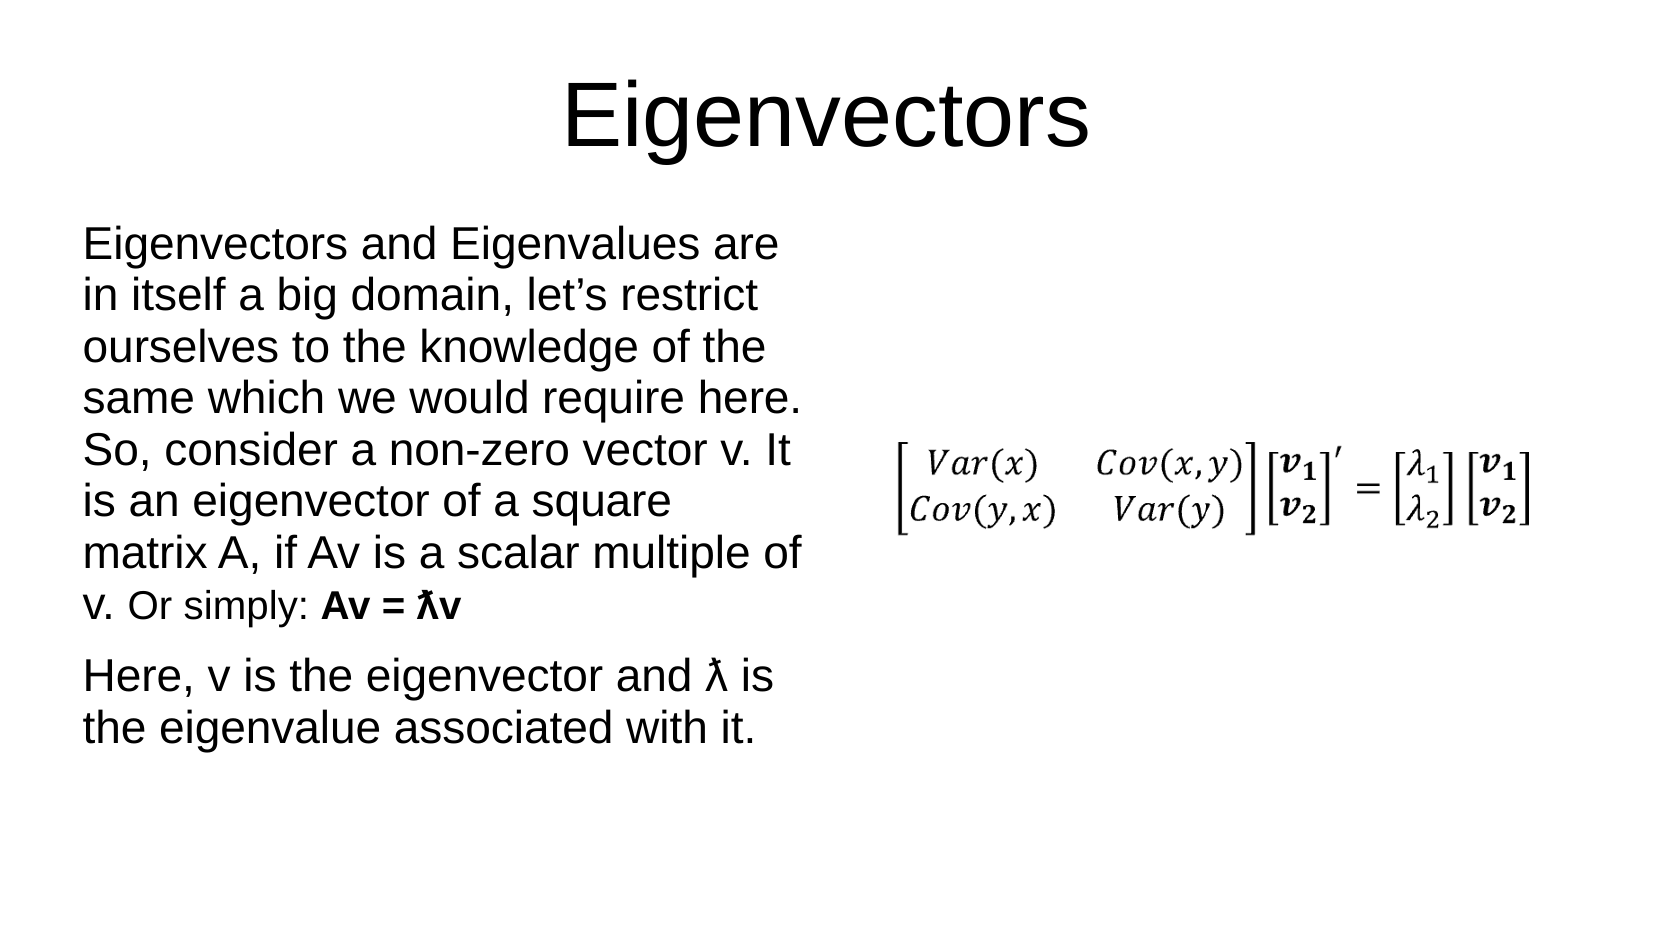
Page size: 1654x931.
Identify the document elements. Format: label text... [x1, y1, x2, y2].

picture [840, 390, 1572, 583]
title Eigenvectors [82, 37, 1571, 193]
list Eigenvectors and Eigenvalues are in itself a big domain, let’s restrict ourselves to the knowledge of the same which we would require here. So, consider a non-zero vector v. It is an eigenvector of a square matrix A, if Av is a scalar multiple of v. Or simply: Av = ƛv Here, v is the eigenvector and ƛ is the eigenvalue associated with it. [82, 217, 809, 758]
